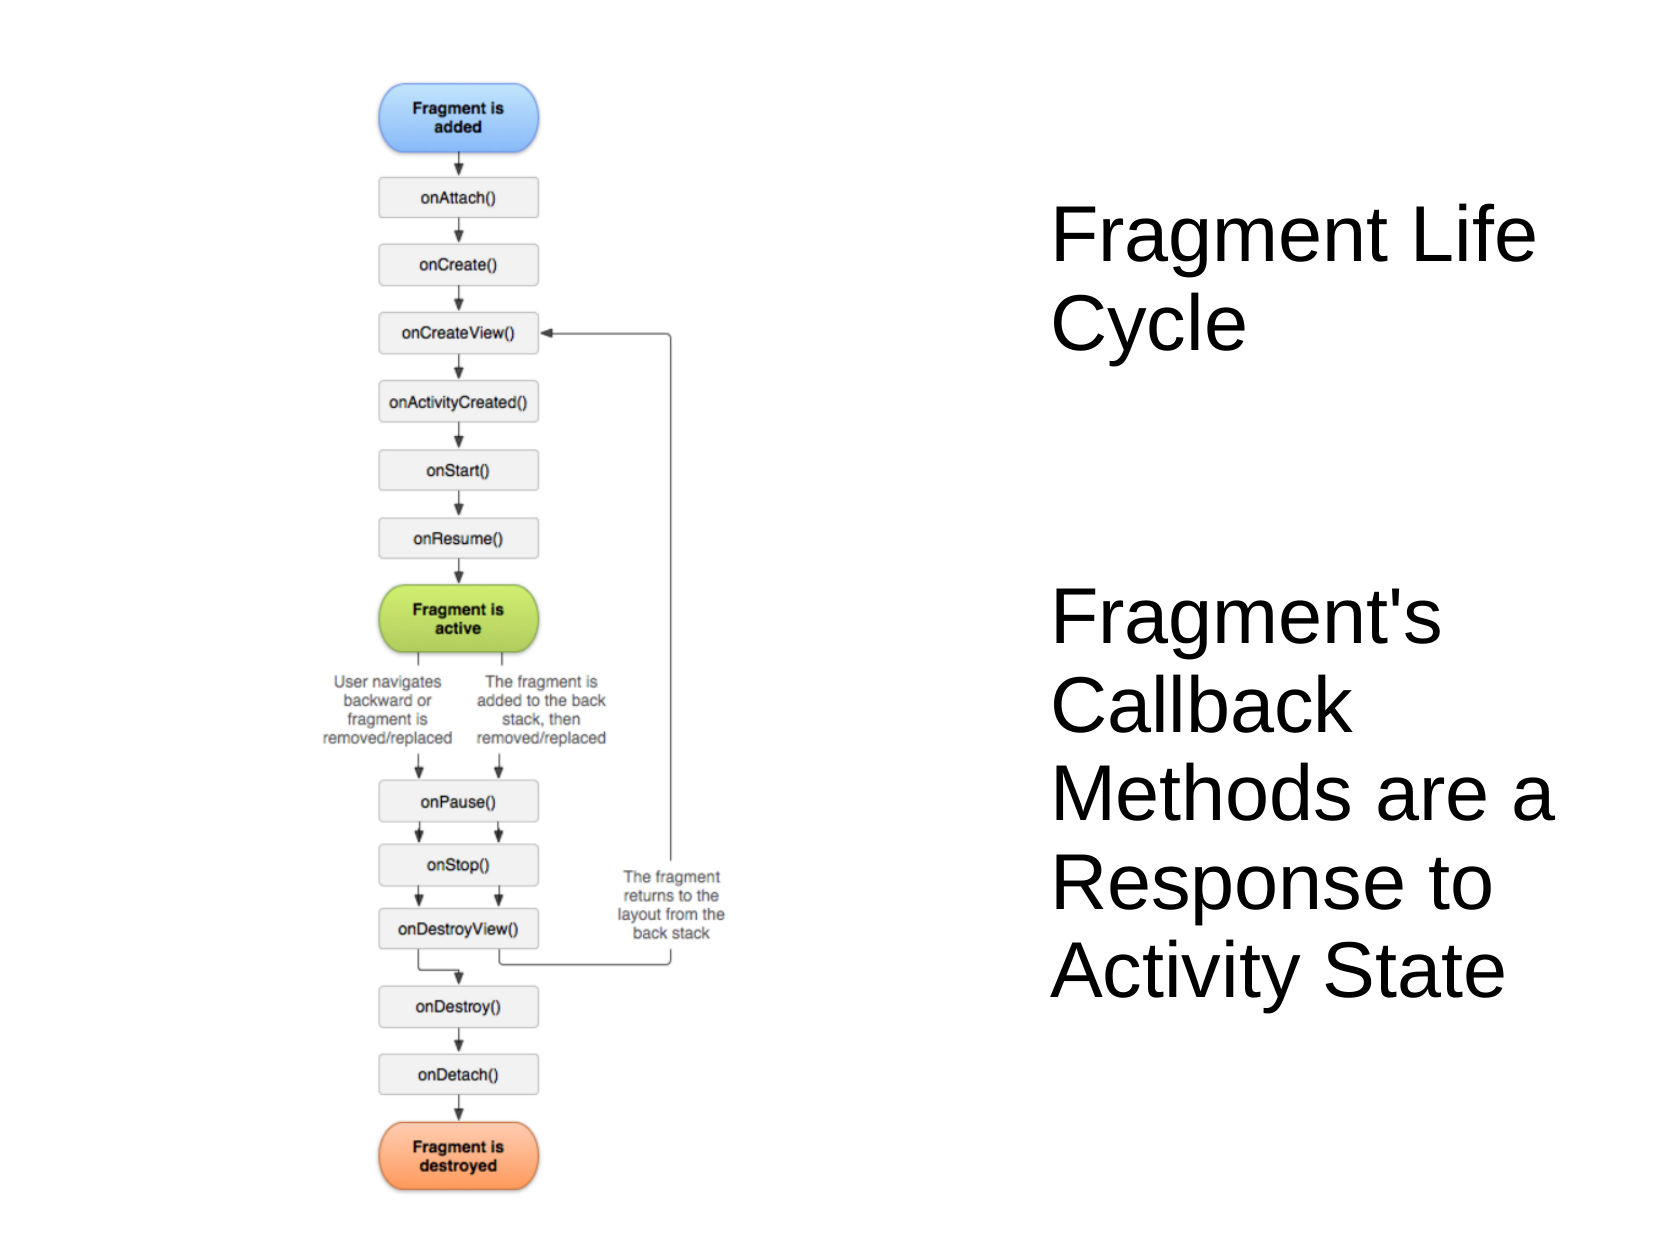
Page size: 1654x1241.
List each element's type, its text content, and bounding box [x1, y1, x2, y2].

title Fragment Life Cycle Fragment's Callback Methods are a Response to Activity State [1050, 49, 1571, 1156]
picture [300, 60, 756, 1209]
